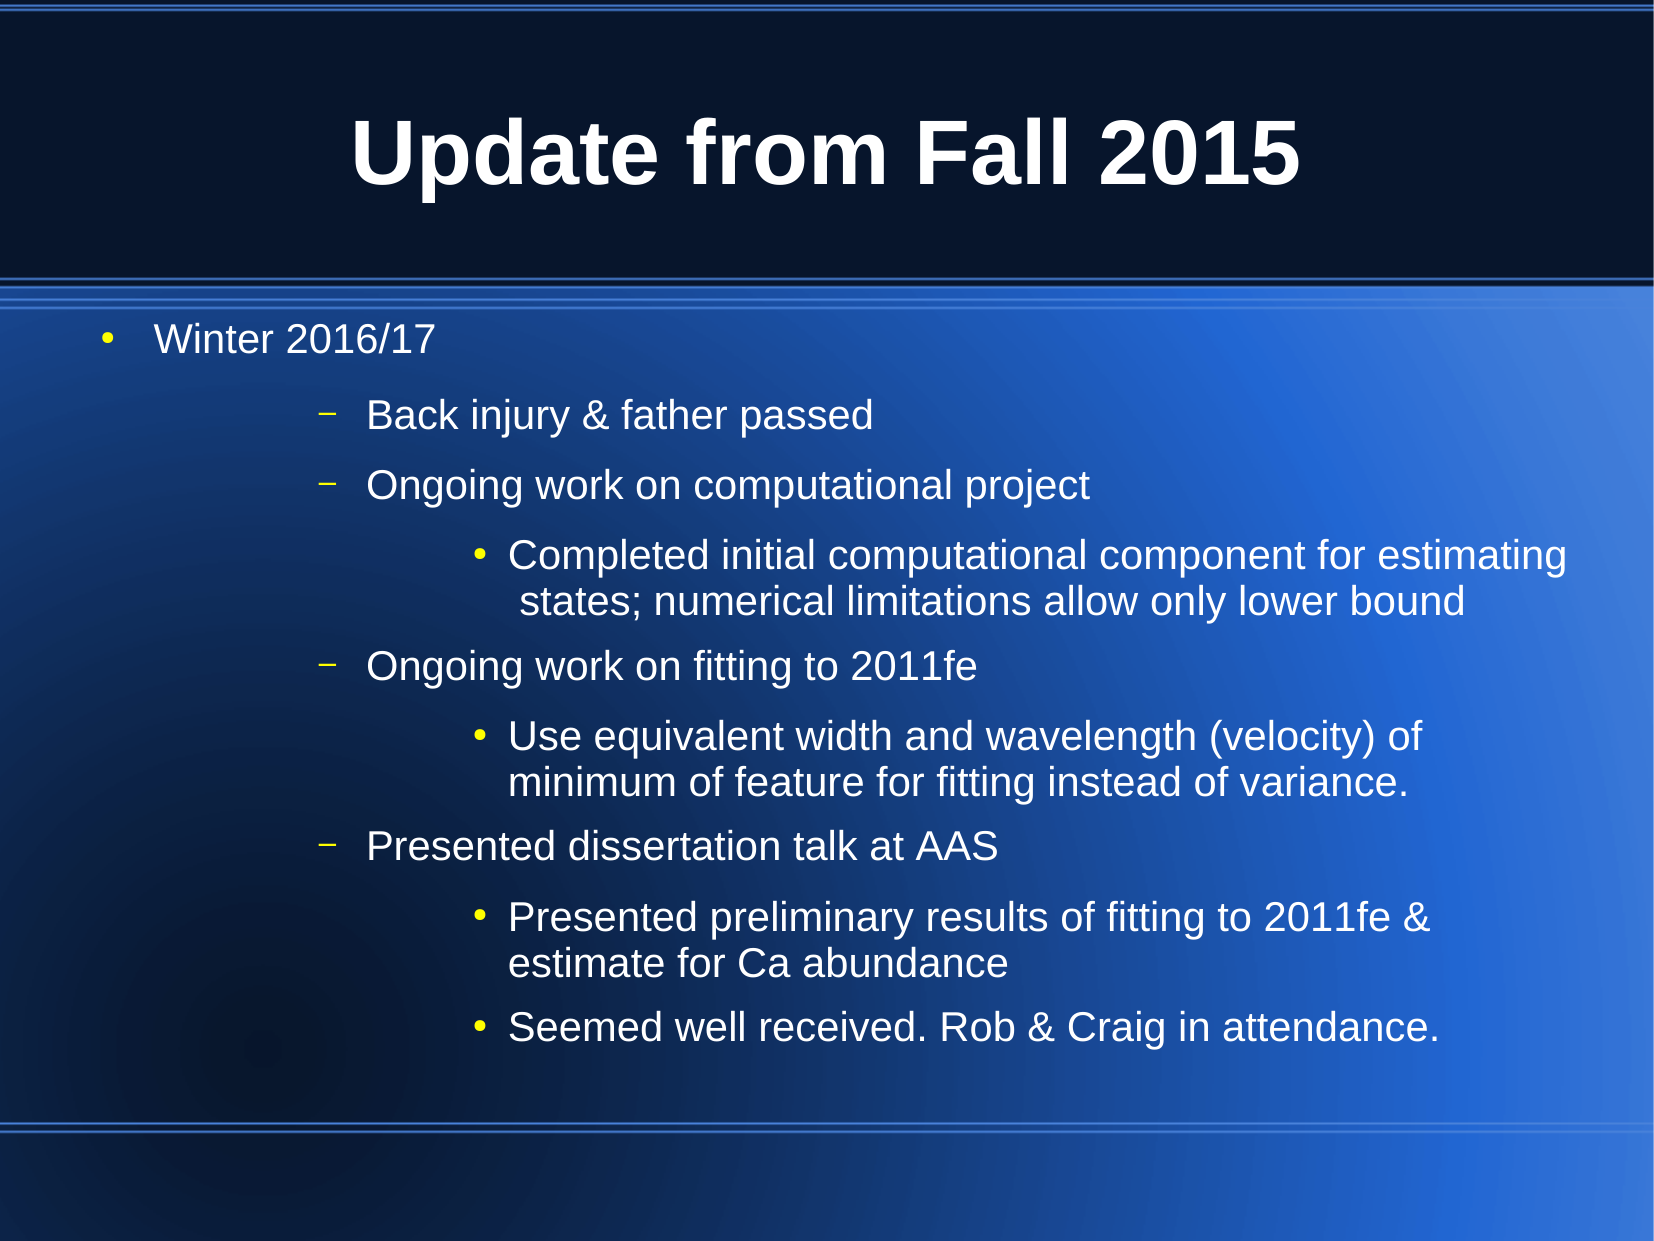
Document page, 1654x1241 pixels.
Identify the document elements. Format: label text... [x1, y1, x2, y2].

title Update from Fall 2015 [82, 49, 1571, 257]
list Winter 2016/17 Back injury & father passed Ongoing work on computational project Completed initial computational component for estimating states; numerical limitations allow only lower bound Ongoing work on fitting to 2011fe Use equivalent width and wavelength (velocity) of minimum of feature for fitting instead of variance. Presented dissertation talk at AAS Presented preliminary results of fitting to 2011fe & estimate for Ca abundance Seemed well received. Rob & Craig in attendance. [82, 315, 1571, 1204]
picture [0, 0, 1654, 1241]
